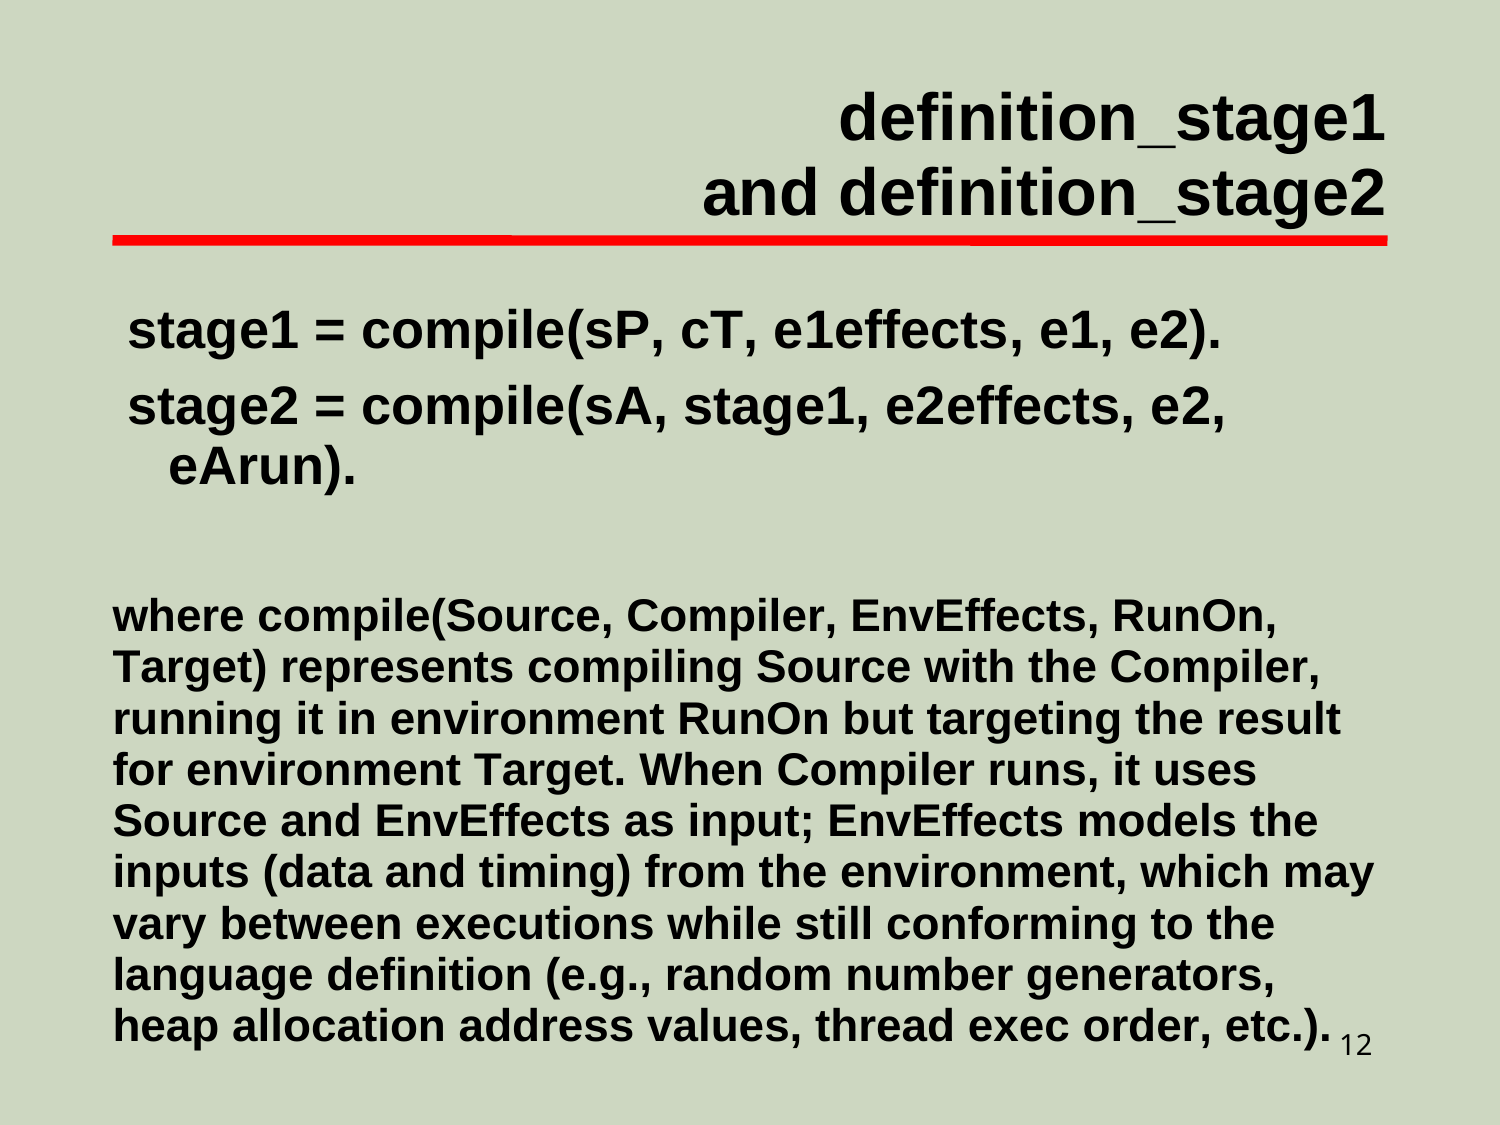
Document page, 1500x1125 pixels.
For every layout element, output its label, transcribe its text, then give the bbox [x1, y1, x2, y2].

title definition_stage1 and definition_stage2 [124, 79, 1387, 230]
list stage1 = compile(sP, cT, e1effects, e1, e2). stage2 = compile(sA, stage1, e2effects, e2, eArun). where compile(Source, Compiler, EnvEffects, RunOn, Target) represents compiling Source with the Compiler, running it in environment RunOn but targeting the result for environment Target. When Compiler runs, it uses Source and EnvEffects as input; EnvEffects models the inputs (data and timing) from the environment, which may vary between executions while still conforming to the language definition (e.g., random number generators, heap allocation address values, thread exec order, etc.). [112, 299, 1387, 1099]
